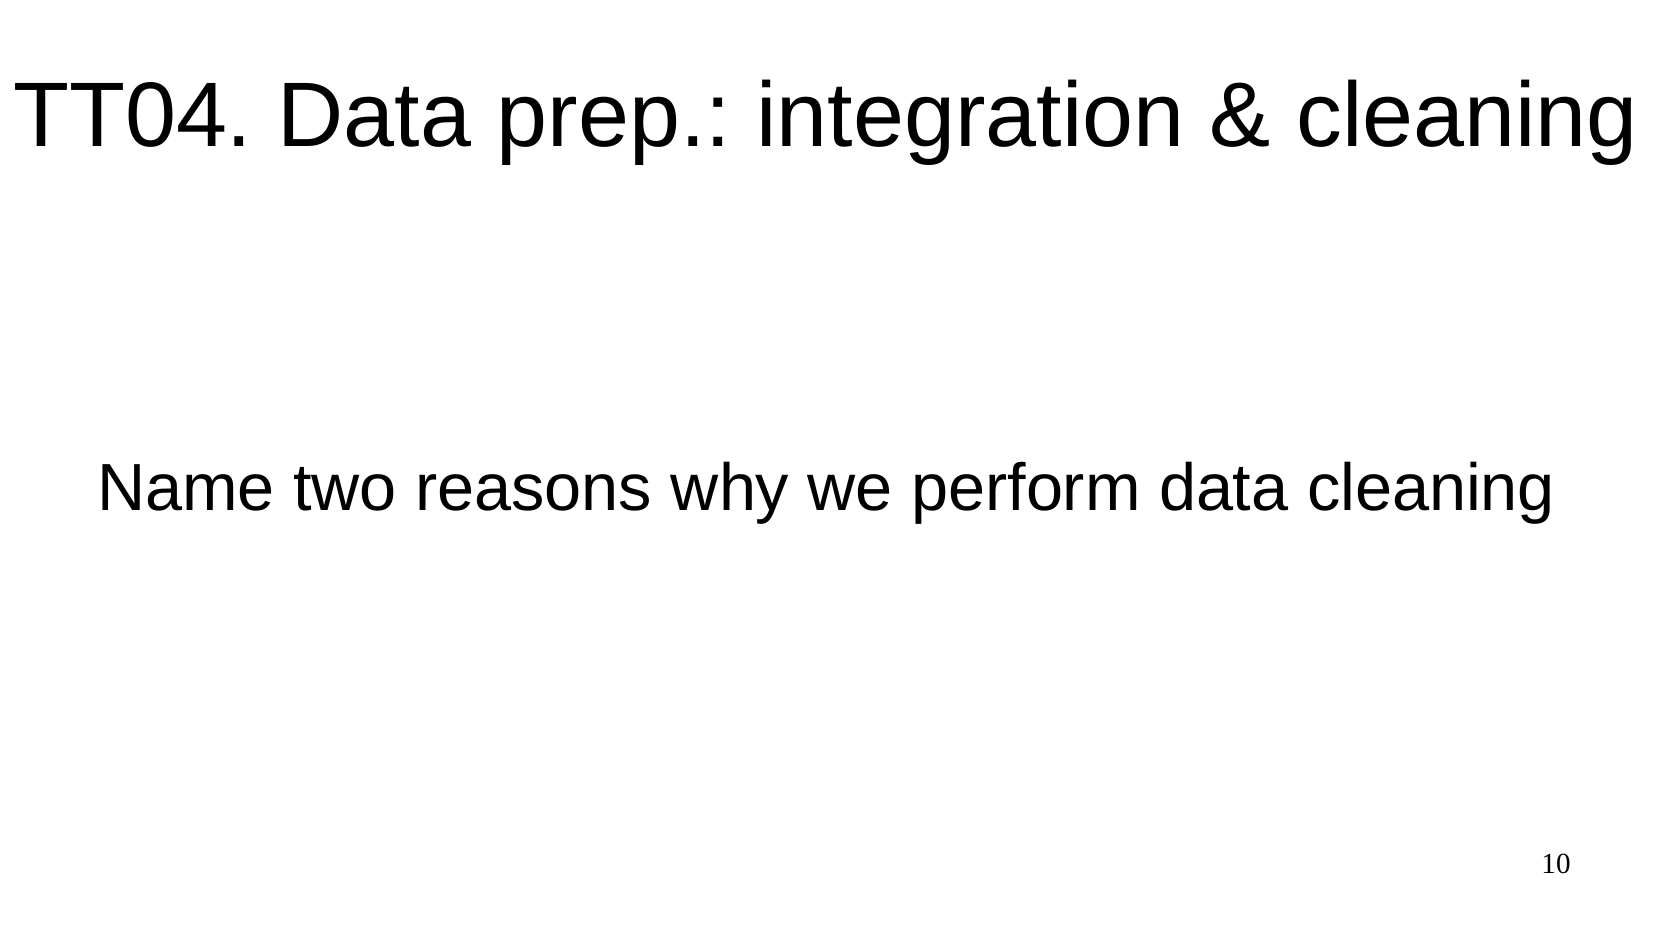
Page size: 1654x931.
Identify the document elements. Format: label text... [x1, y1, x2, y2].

title TT04. Data prep.: integration & cleaning [0, 12, 1654, 218]
subtitle Name two reasons why we perform data cleaning [82, 218, 1571, 758]
